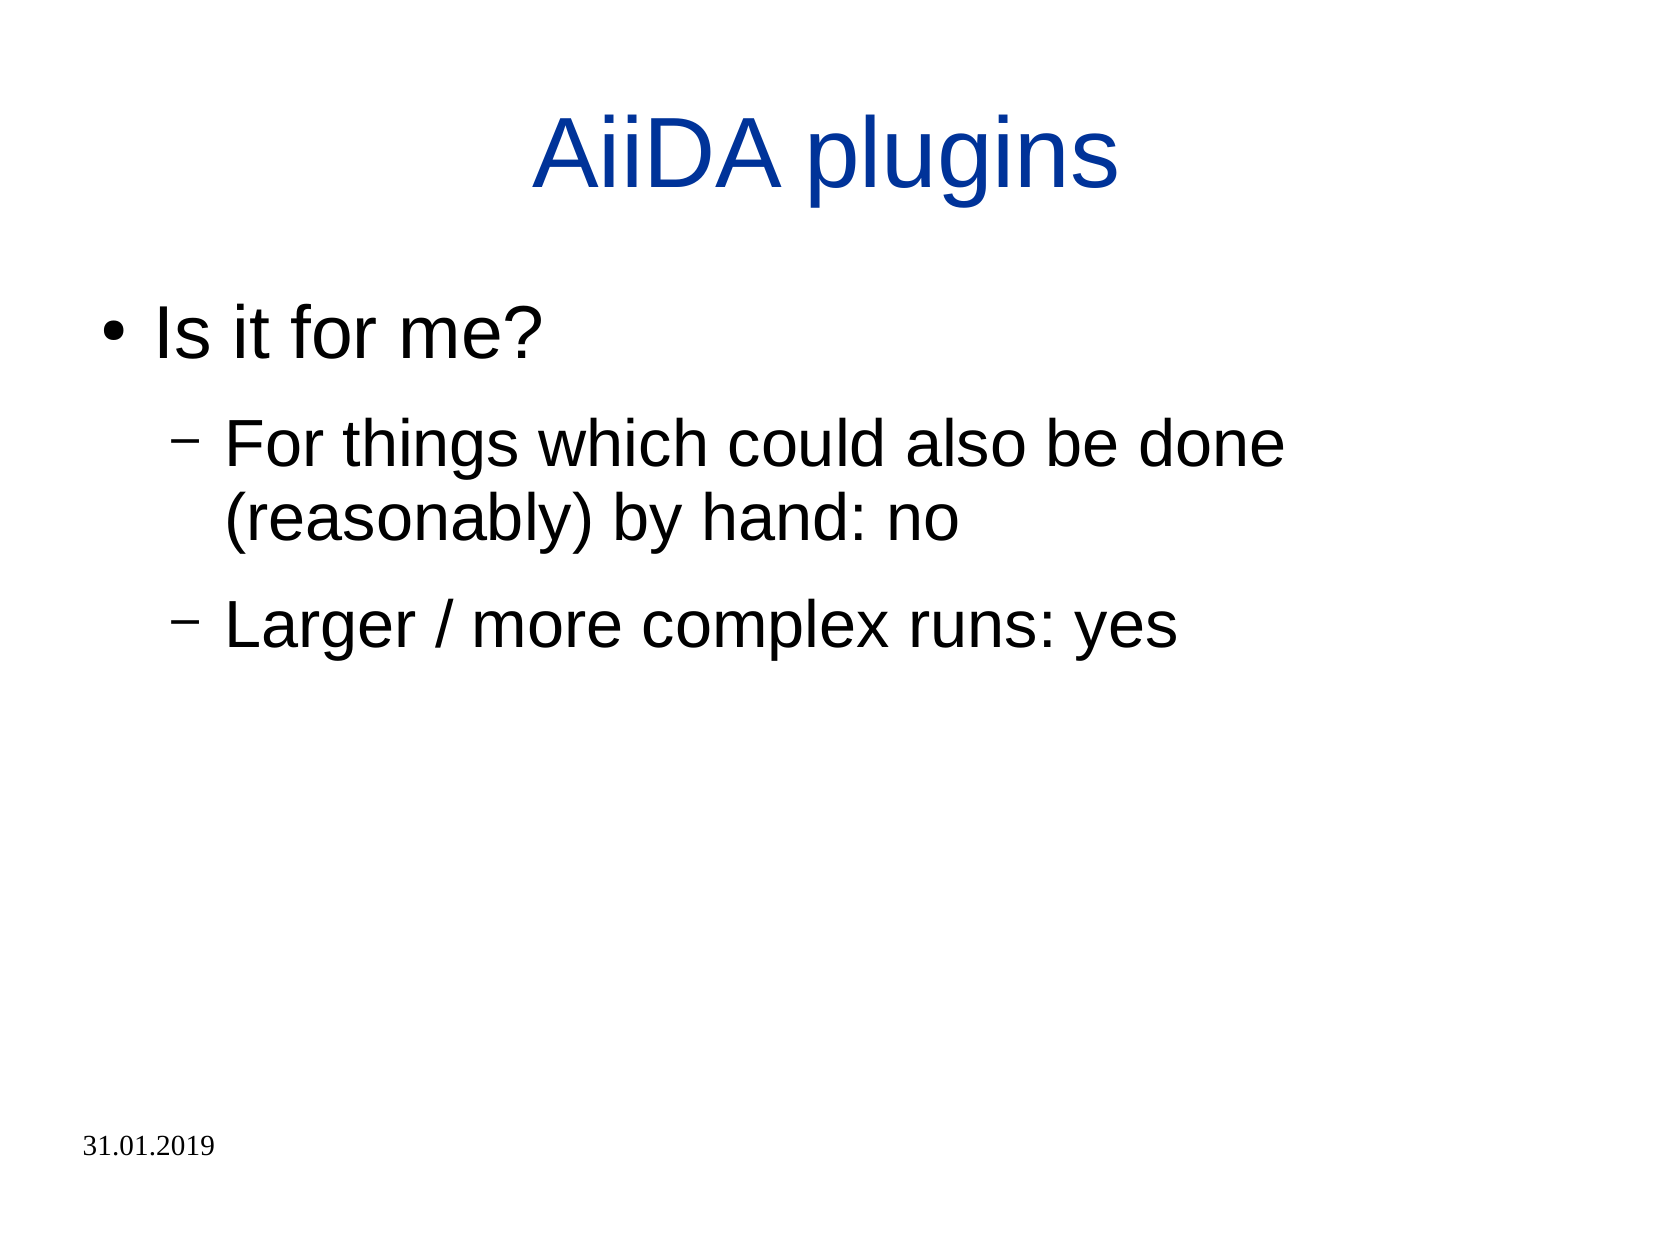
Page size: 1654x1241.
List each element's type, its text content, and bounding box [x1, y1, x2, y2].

title AiiDA plugins [82, 49, 1571, 257]
list Is it for me? For things which could also be done (reasonably) by hand: no Larger / more complex runs: yes [82, 290, 1571, 1010]
